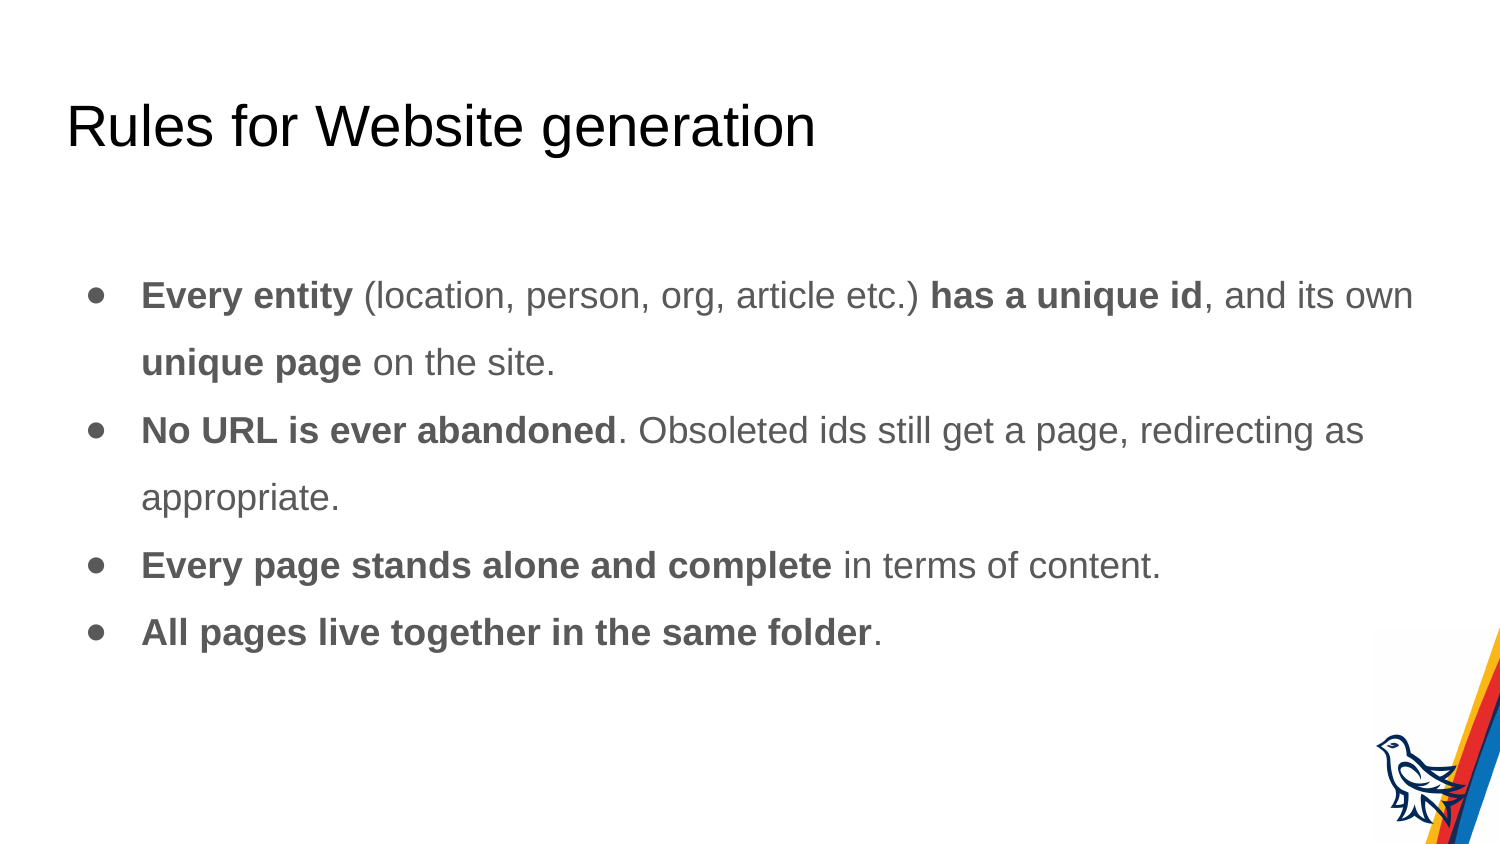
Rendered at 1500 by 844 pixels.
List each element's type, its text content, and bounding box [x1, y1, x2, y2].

title Rules for Website generation [51, 72, 1449, 167]
picture [1372, 628, 1500, 844]
list Every entity (location, person, org, article etc.) has a unique id, and its own unique page on the site. No URL is ever abandoned. Obsoleted ids still get a page, redirecting as appropriate. Every page stands alone and complete in terms of content. All pages live together in the same folder. [51, 233, 1449, 747]
